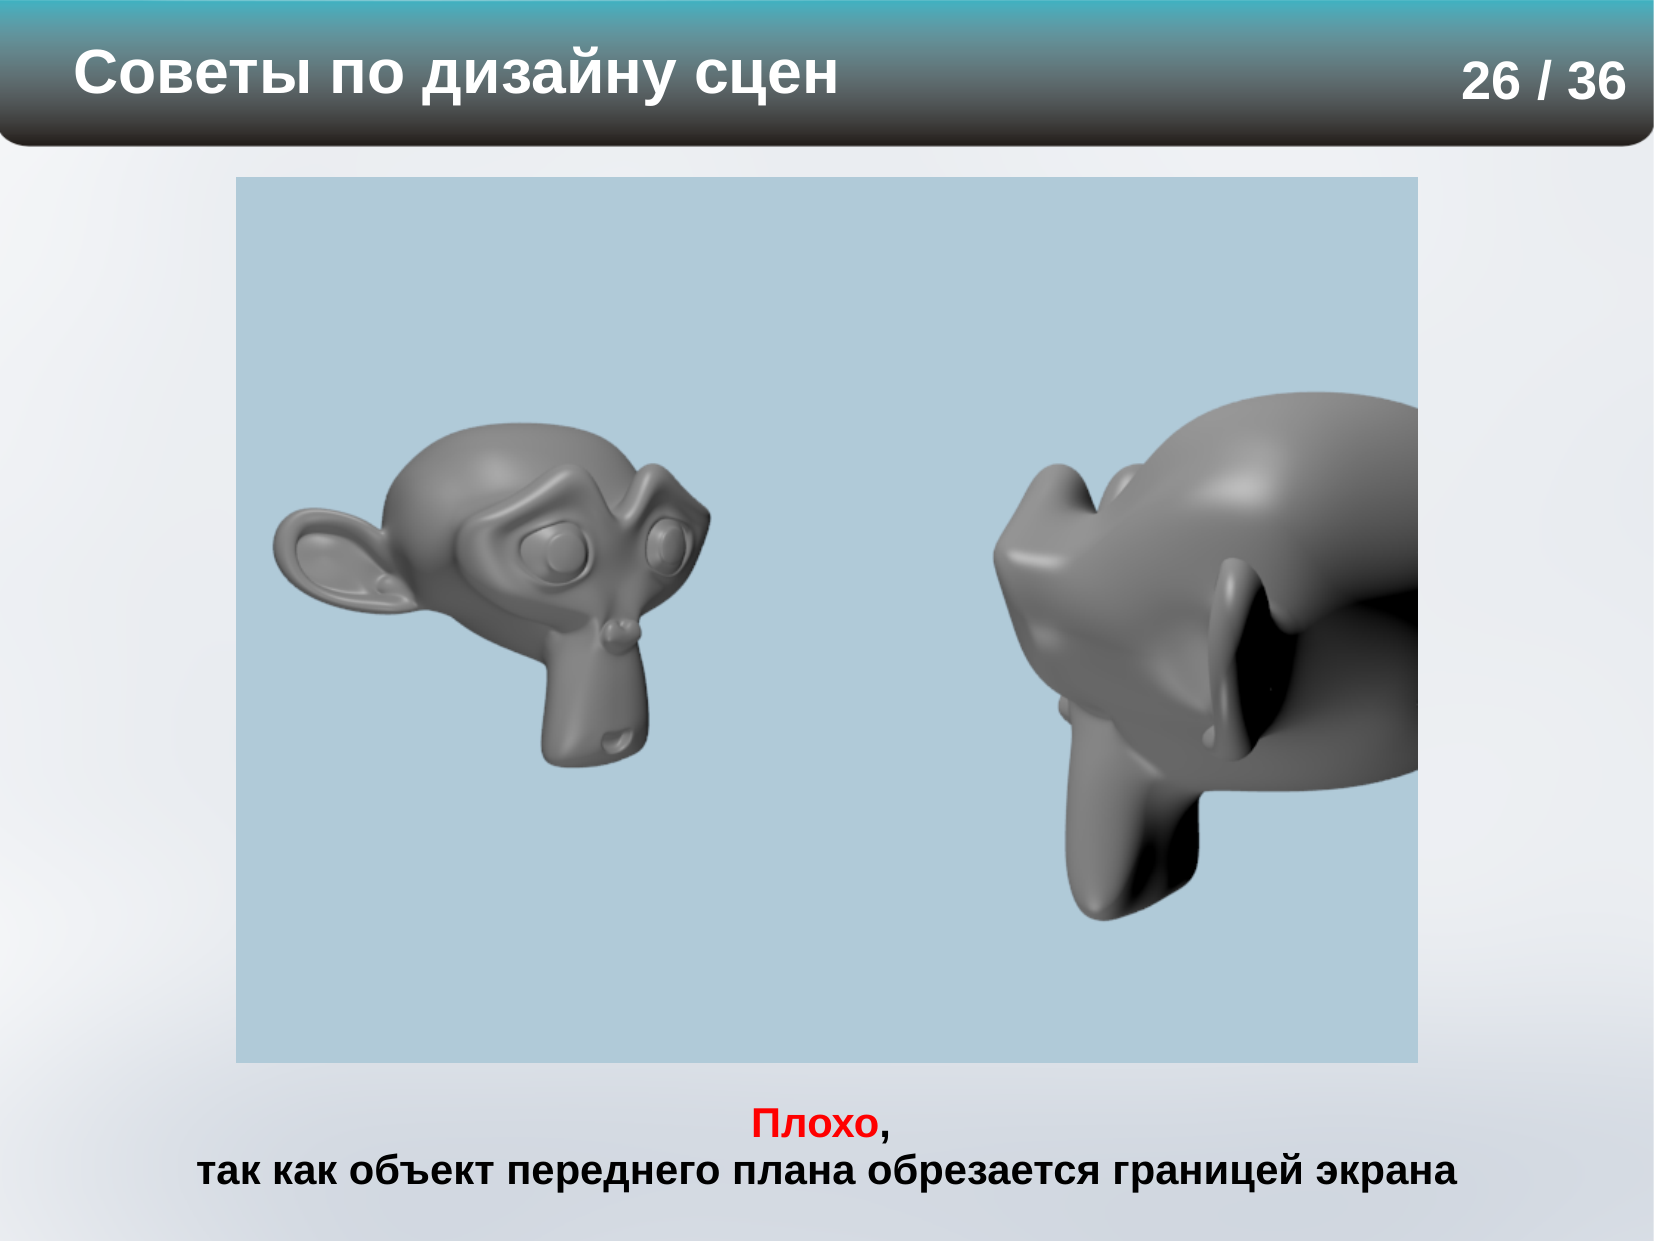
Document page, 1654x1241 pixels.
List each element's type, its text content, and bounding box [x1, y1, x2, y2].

text_box Плохо, так как объект переднего плана обрезается границей экрана [177, 1092, 1477, 1201]
text_box 5 / 36 [1446, 42, 1654, 179]
picture [0, 0, 1654, 1241]
text_box Советы по дизайну сцен [59, 29, 1359, 115]
